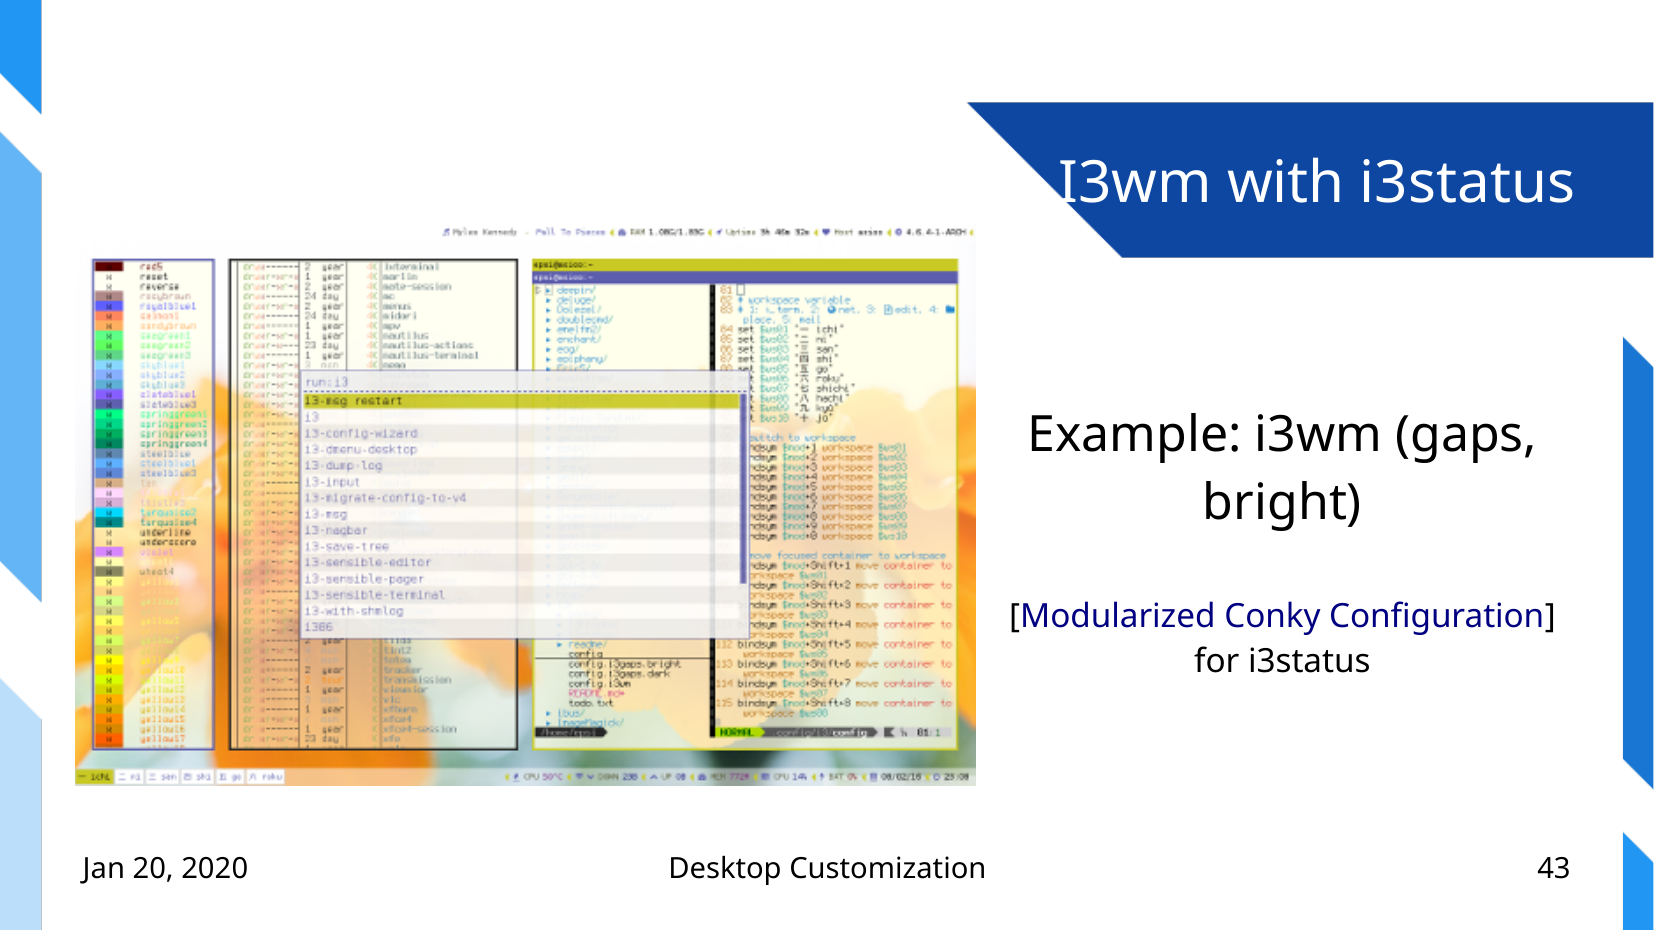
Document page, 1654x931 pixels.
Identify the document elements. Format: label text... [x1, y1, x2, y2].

title I3wm with i3status [1050, 105, 1576, 256]
picture [0, 0, 1654, 930]
subtitle Example: i3wm (gaps, bright) [Modularized Conky Configuration] for i3status [975, 270, 1591, 811]
